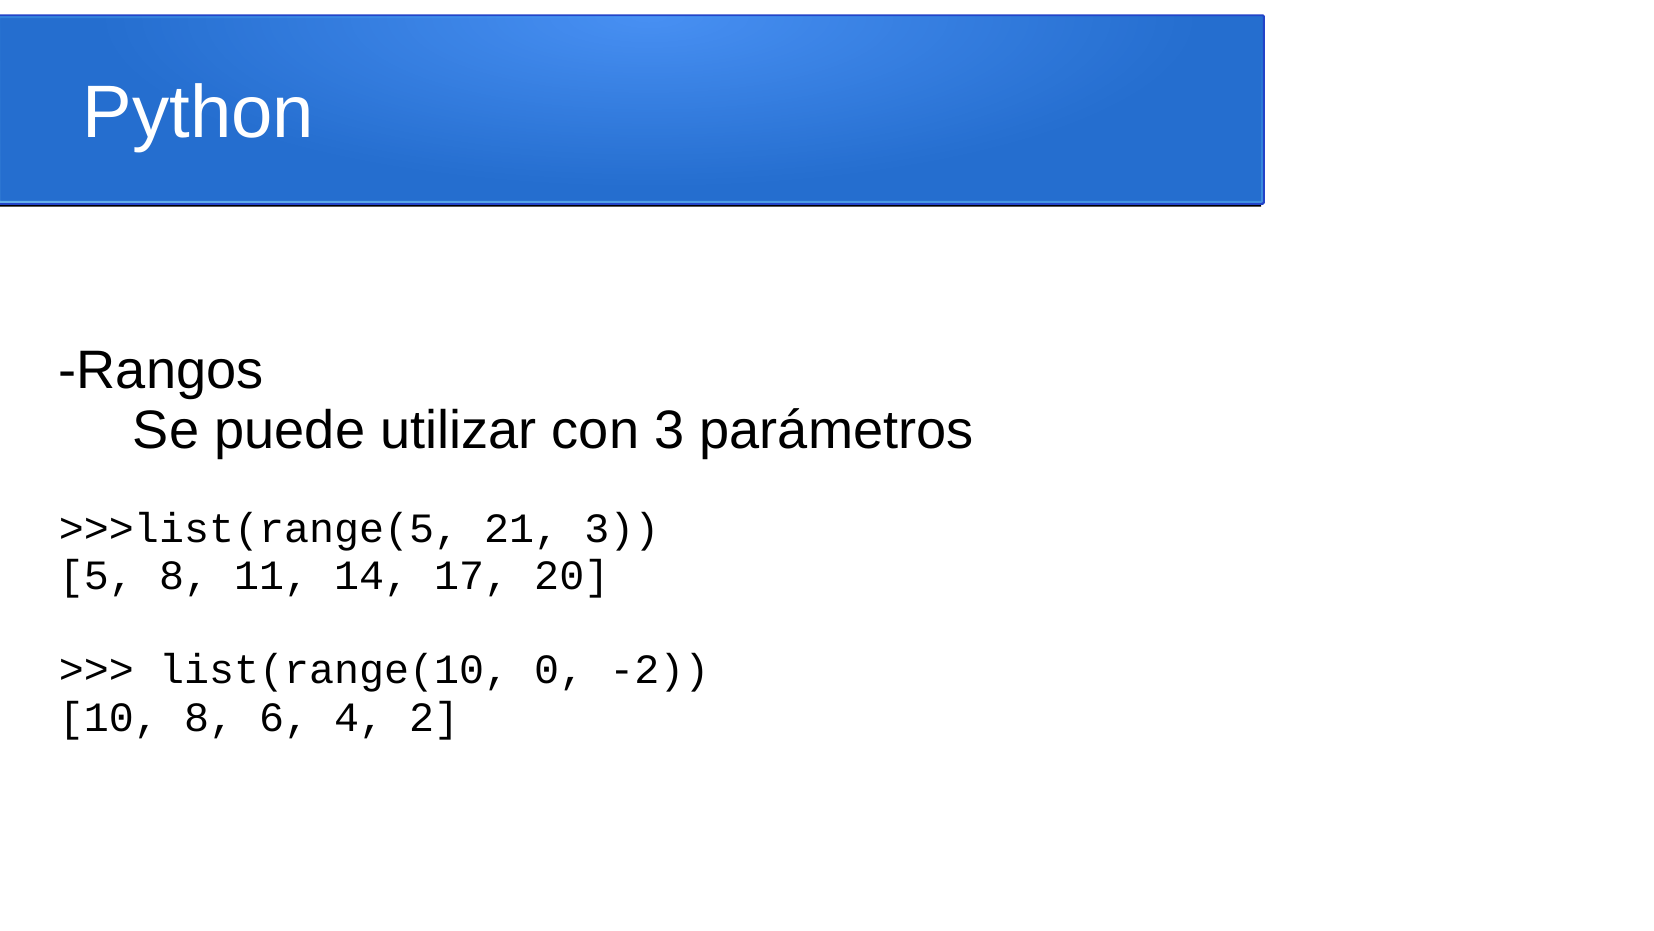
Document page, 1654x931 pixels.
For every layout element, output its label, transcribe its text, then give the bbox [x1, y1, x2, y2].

subtitle -Rangos Se puede utilizar con 3 parámetros >>>list(range(5, 21, 3)) [5, 8, 11, 14, 17, 20] >>> list(range(10, 0, -2)) [10, 8, 6, 4, 2] [59, 295, 1548, 835]
title Python [82, 35, 1235, 189]
